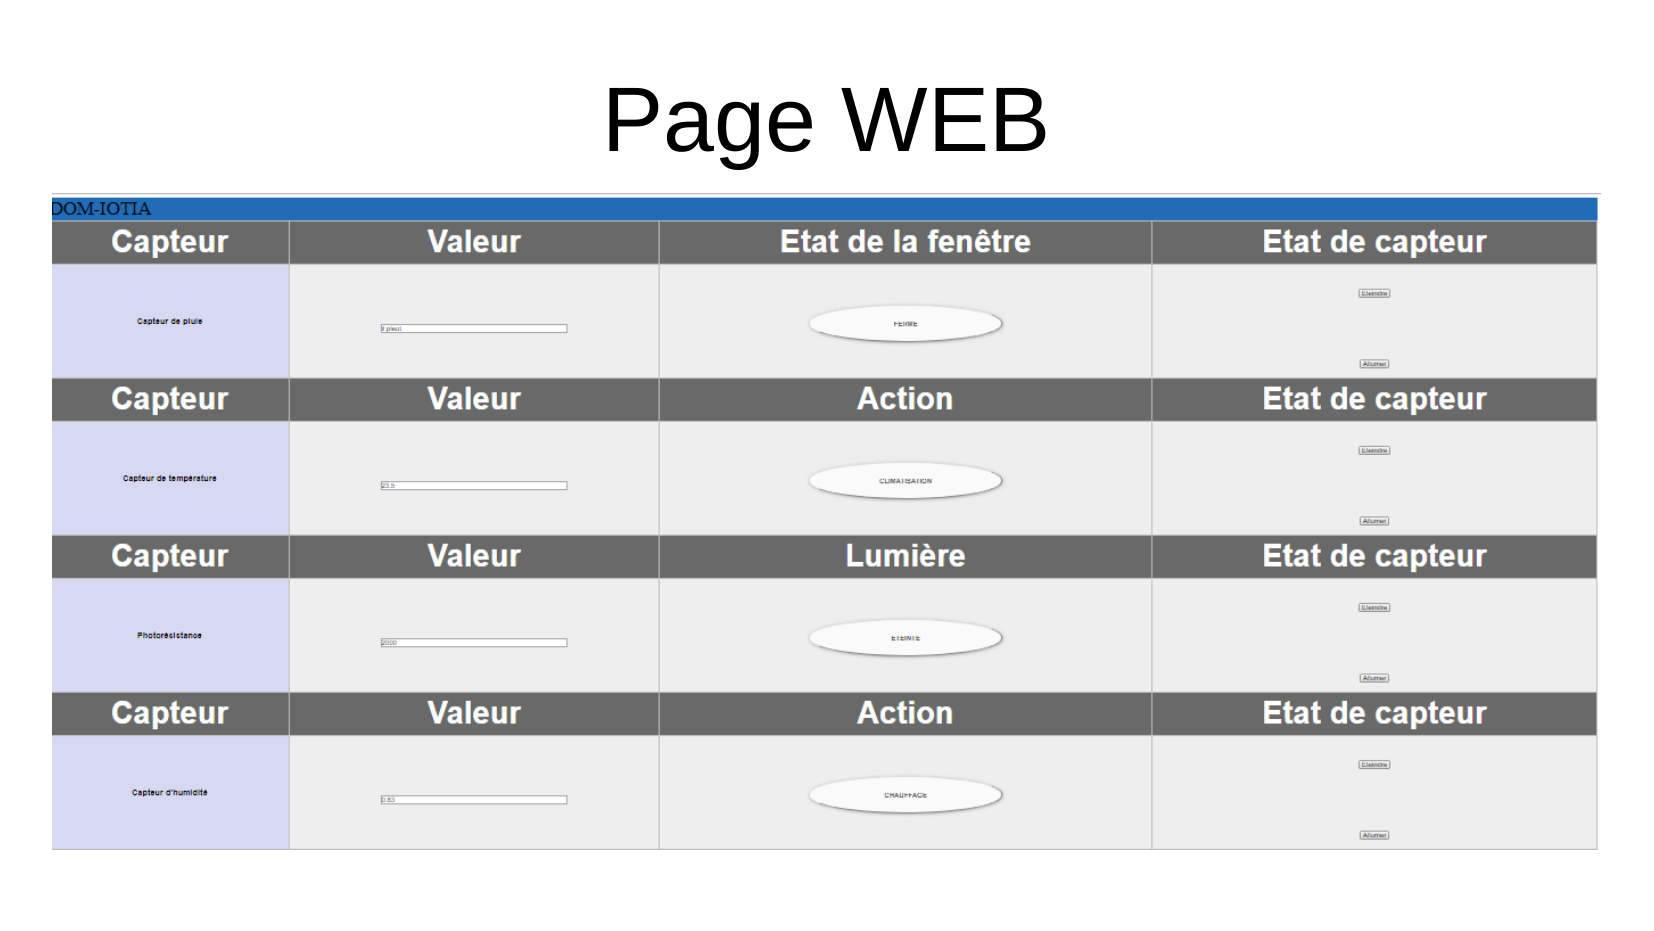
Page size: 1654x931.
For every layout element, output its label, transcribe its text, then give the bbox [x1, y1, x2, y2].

picture [52, 192, 1601, 850]
title Page WEB [82, 36, 1571, 192]
